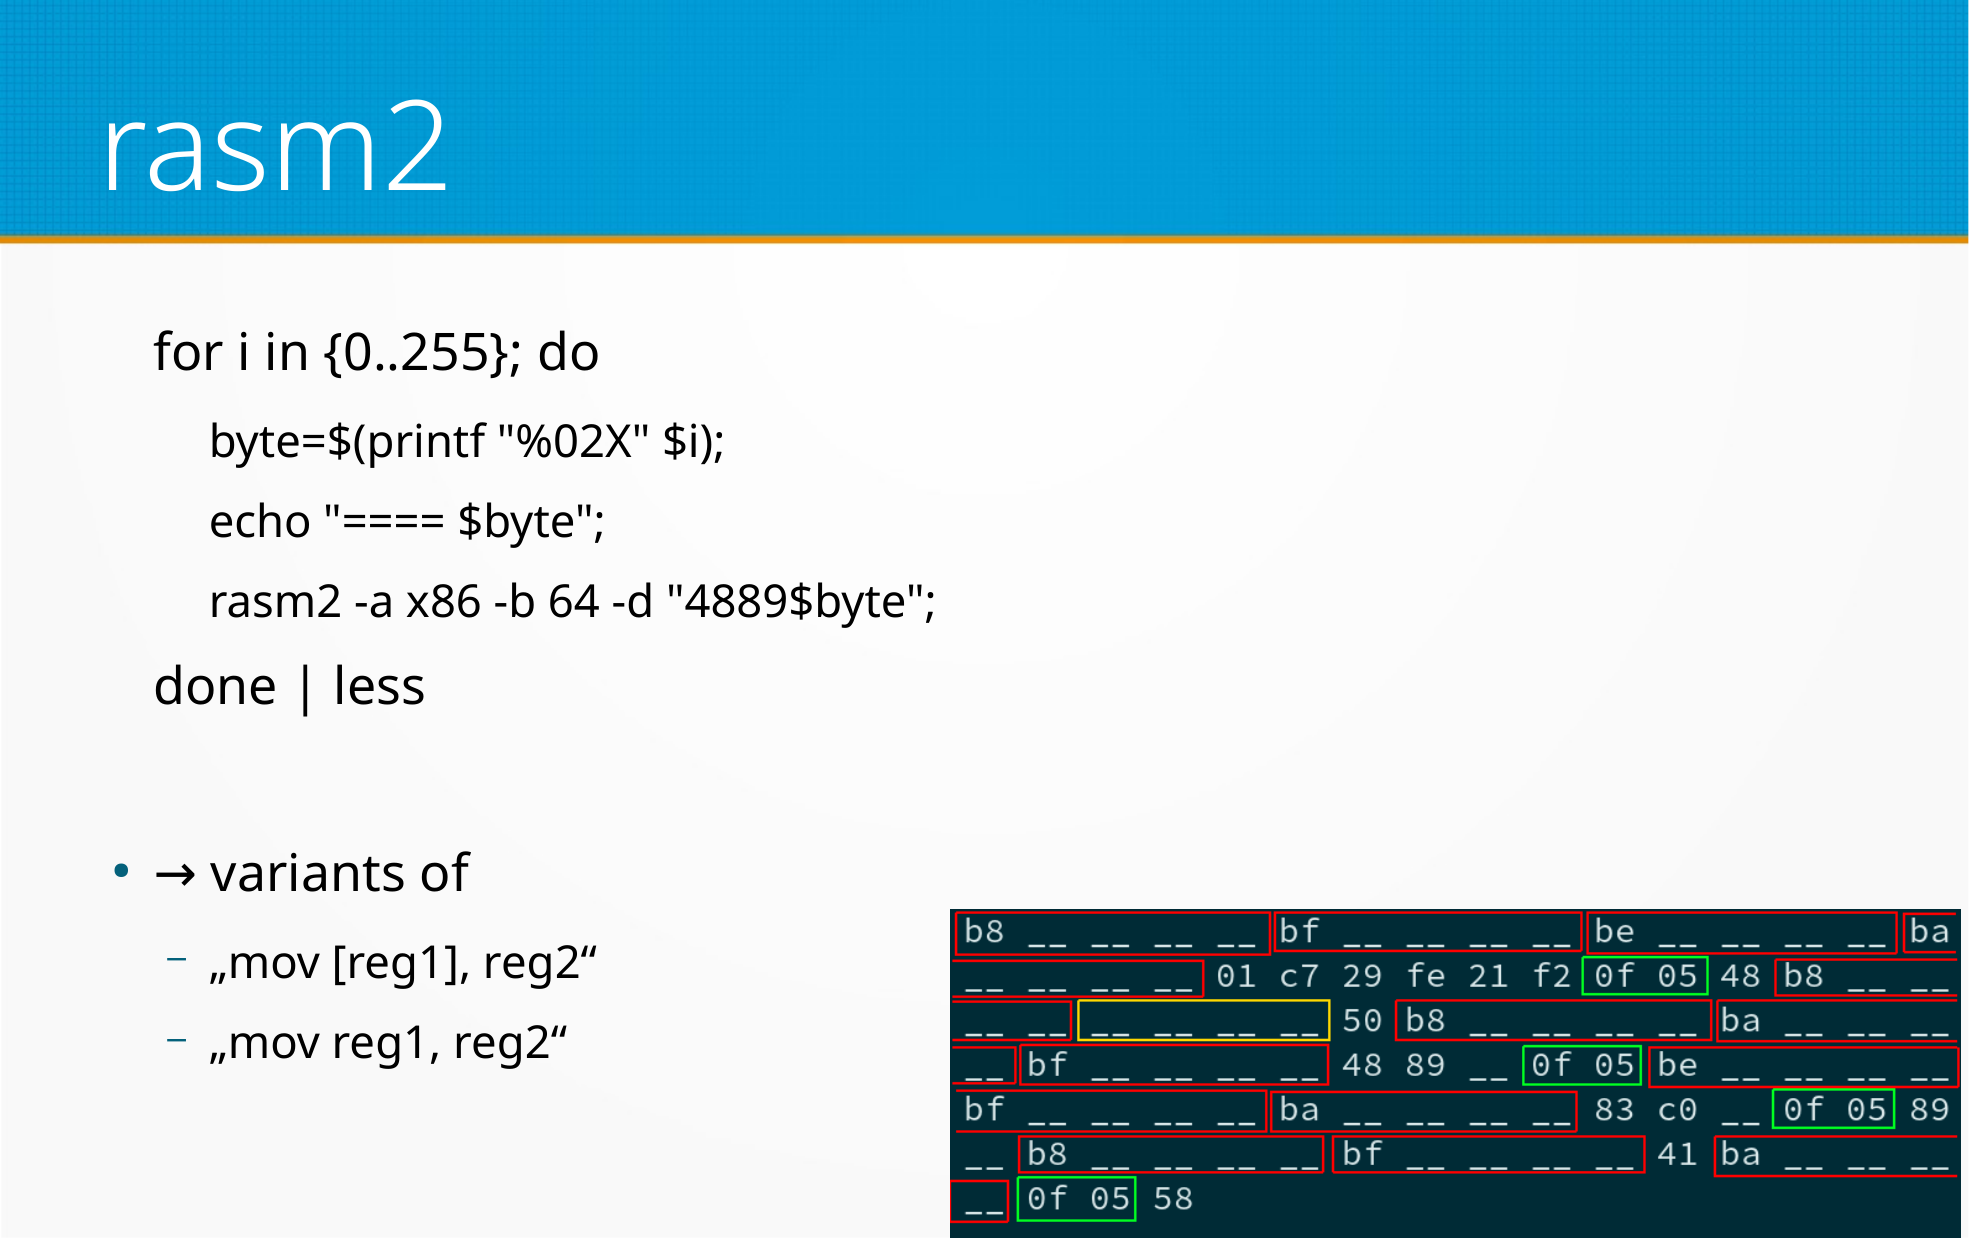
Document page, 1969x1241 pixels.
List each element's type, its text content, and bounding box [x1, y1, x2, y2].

picture [0, 233, 1969, 1241]
title rasm2 [98, 19, 1870, 227]
list for i in {0..255}; do byte=$(printf "%02X" $i); echo "==== $byte"; rasm2 -a x86 -b 64 -d "4889$byte"; done | less → variants of „mov [reg1], reg2“ „mov reg1, reg2“ [98, 315, 1861, 1081]
